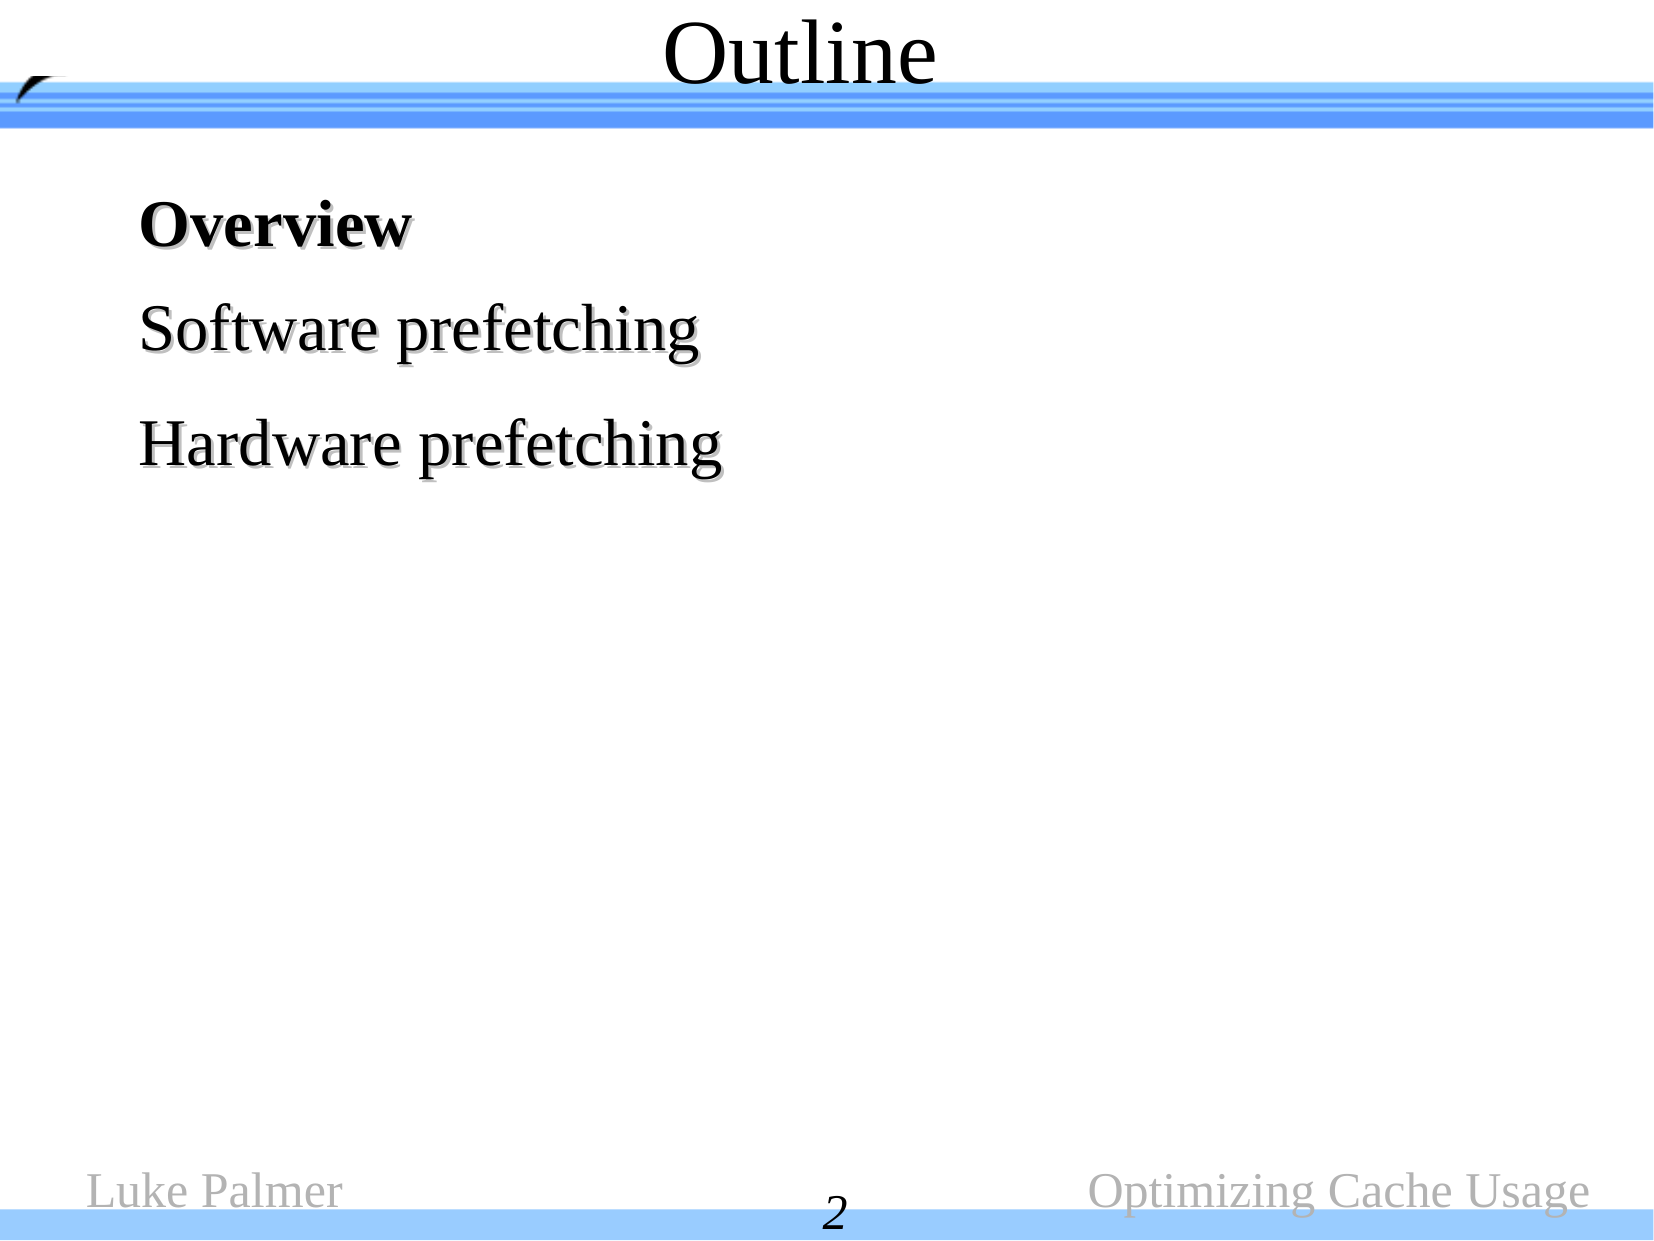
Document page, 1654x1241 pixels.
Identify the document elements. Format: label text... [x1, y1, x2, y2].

title Outline [94, 0, 1507, 107]
list Overview Software prefetching Hardware prefetching [120, 187, 1533, 1195]
picture [0, 0, 1654, 133]
